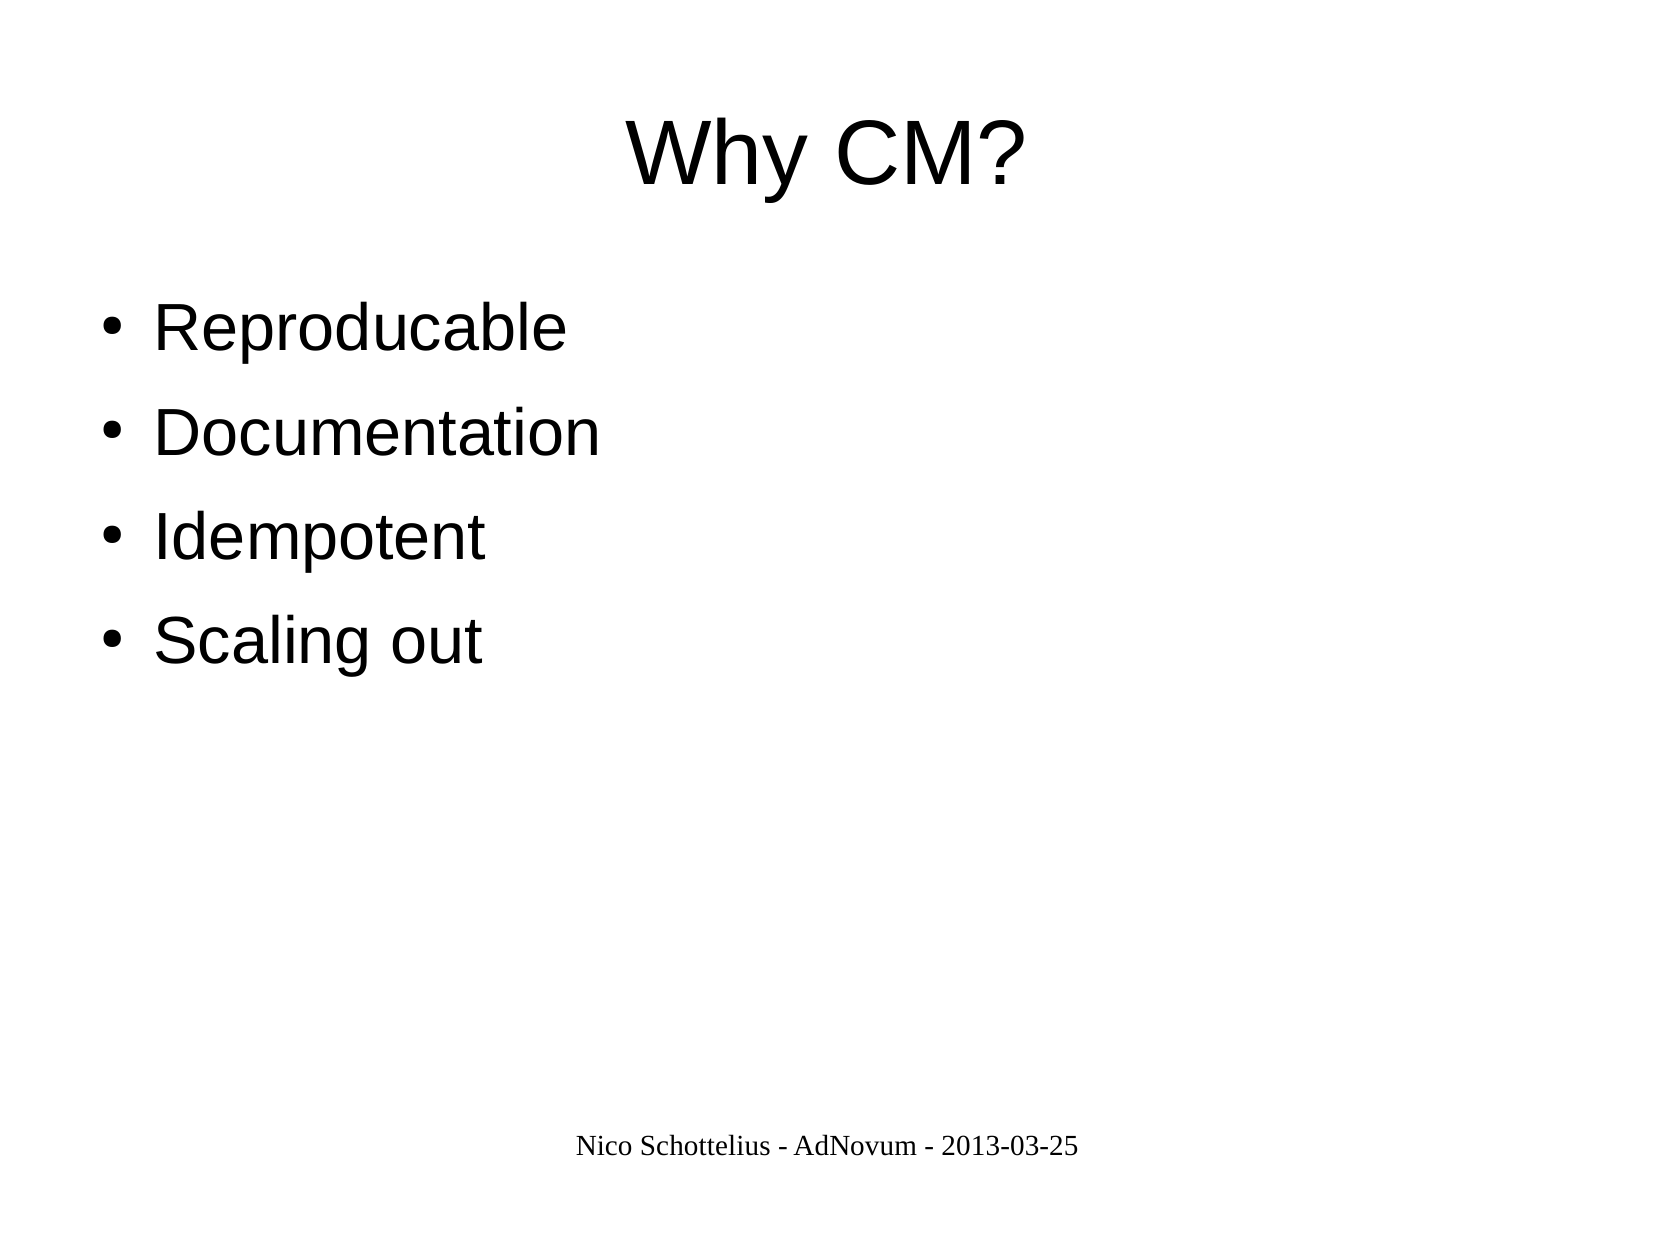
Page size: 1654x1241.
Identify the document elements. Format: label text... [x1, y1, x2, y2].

title Why CM? [82, 49, 1571, 257]
list Reproducable Documentation Idempotent Scaling out [82, 290, 1538, 751]
